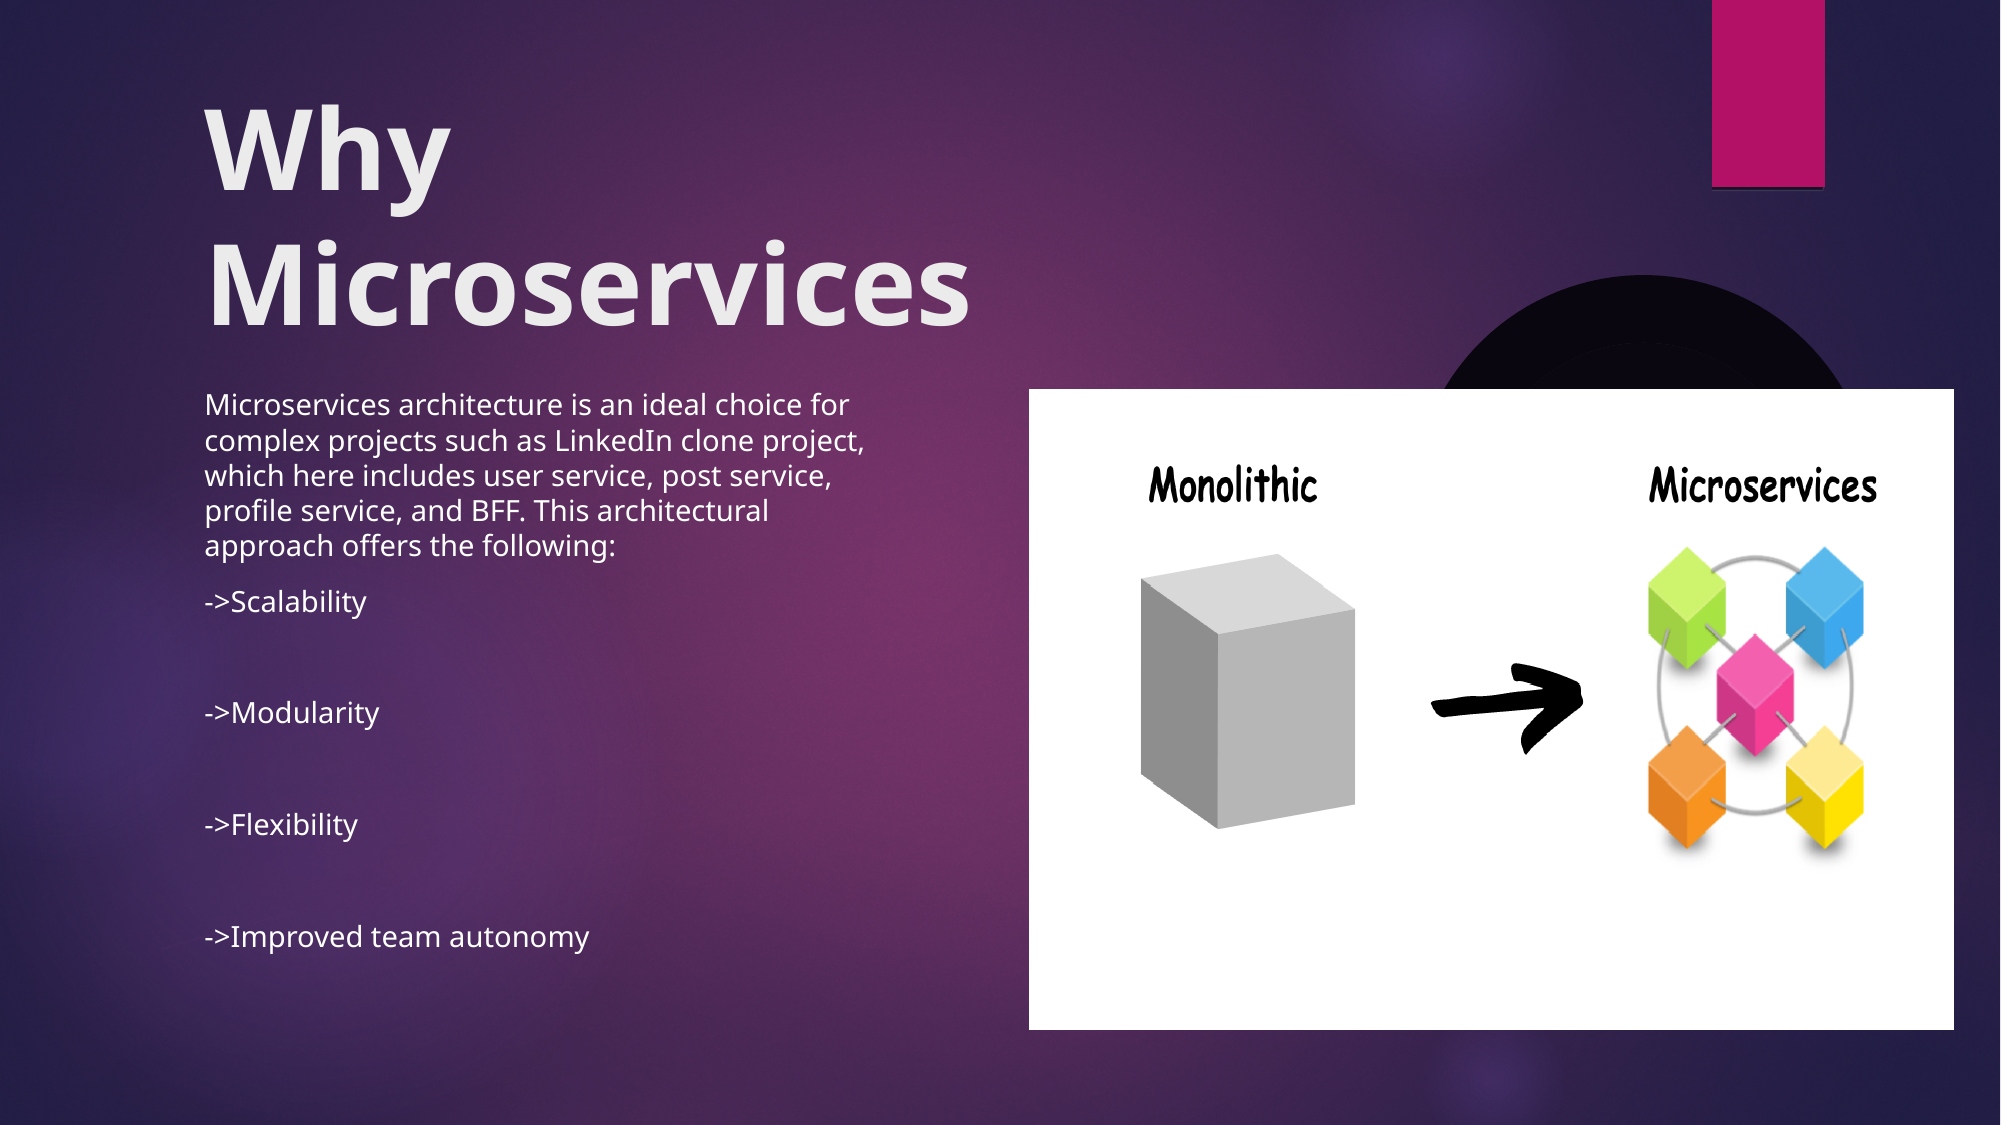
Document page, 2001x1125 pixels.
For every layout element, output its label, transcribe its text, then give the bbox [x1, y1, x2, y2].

picture [1029, 389, 1954, 1030]
list Microservices architecture is an ideal choice for complex projects such as LinkedIn clone project, which here includes user service, post service, profile service, and BFF. This architectural approach offers the following: ->Scalability ->Modularity ->Flexibility ->Improved team autonomy [189, 379, 907, 989]
title Why Microservices [189, 70, 1252, 309]
